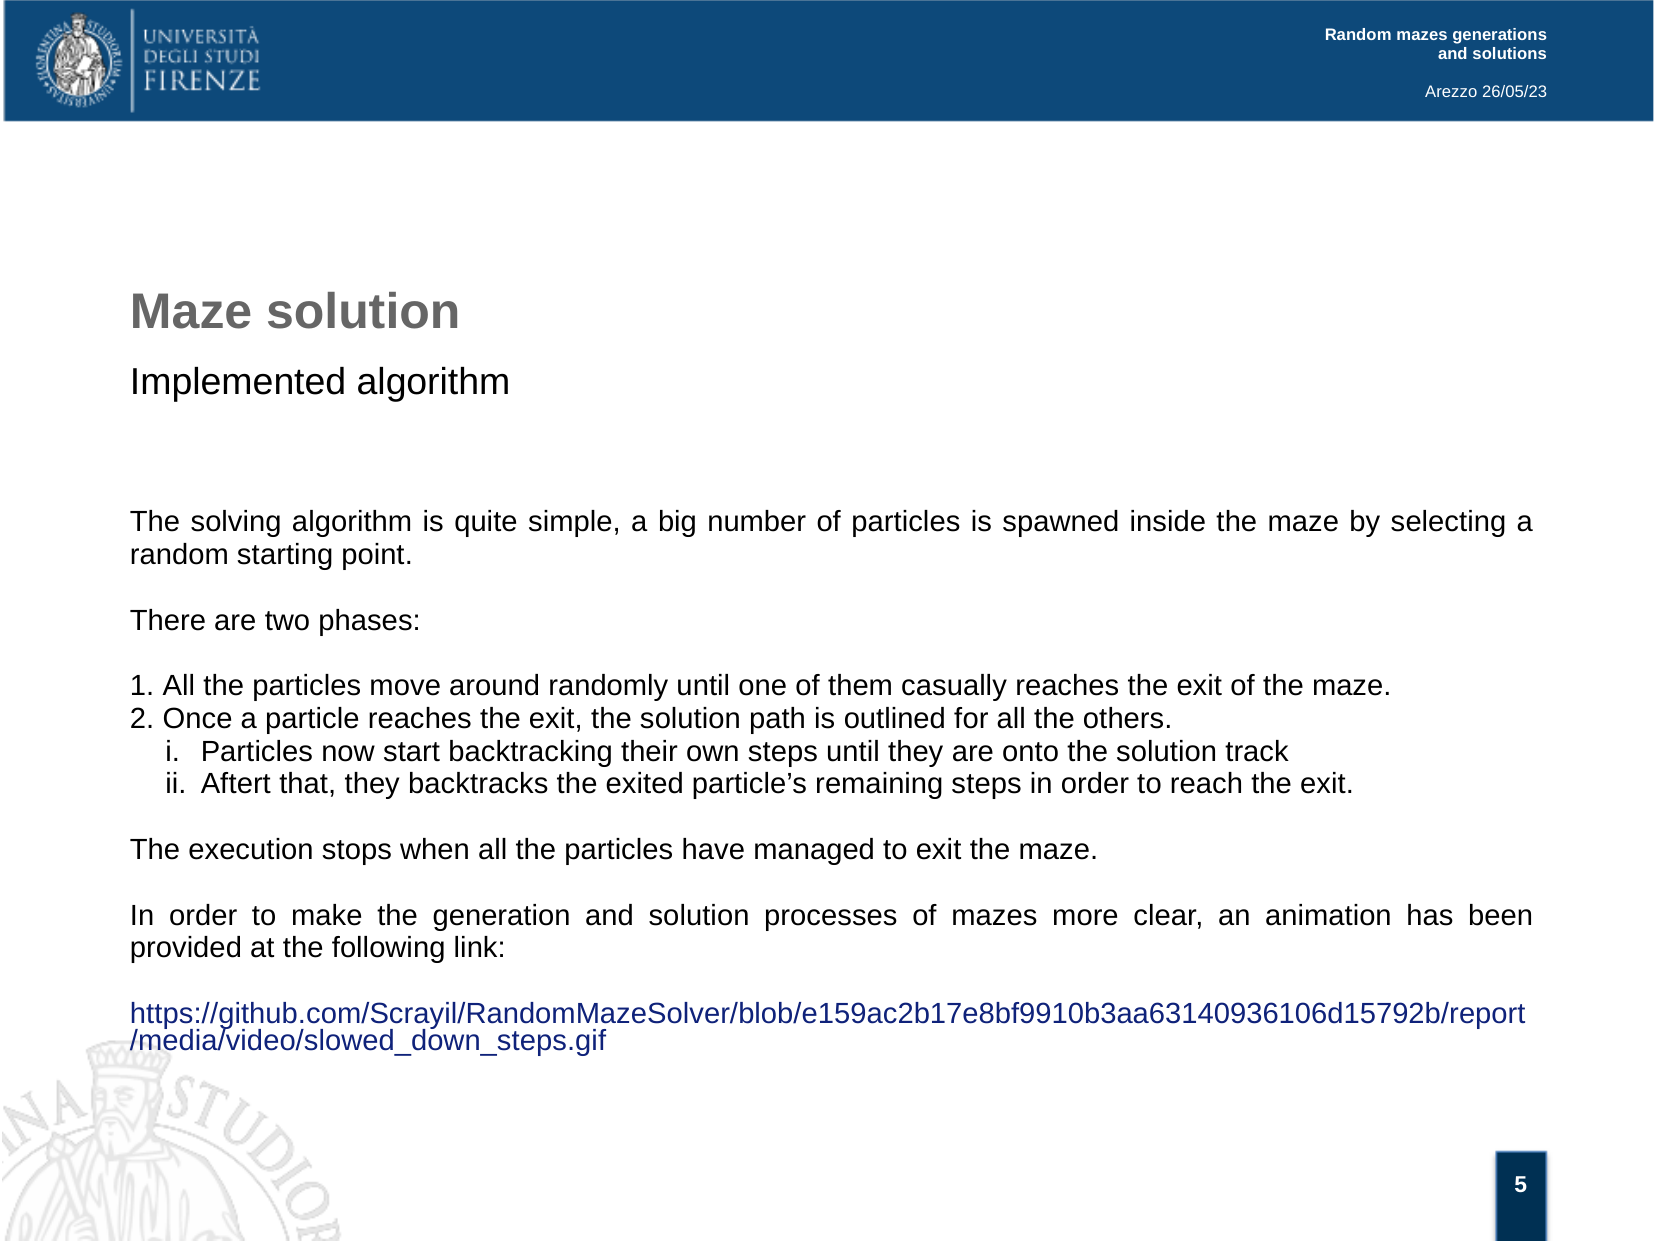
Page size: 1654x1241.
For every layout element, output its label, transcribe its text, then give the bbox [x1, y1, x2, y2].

text_box Maze solution Implemented algorithm [129, 255, 993, 403]
picture [2, 0, 1654, 1241]
text_box The solving algorithm is quite simple, a big number of particles is spawned inside the maze by selecting a random starting point. There are two phases: All the particles move around randomly until one of them casually reaches the exit of the maze. Once a particle reaches the exit, the solution path is outlined for all the others. Particles now start backtracking their own steps until they are onto the solution track Aftert that, they backtracks the exited particle’s remaining steps in order to reach the exit. The execution stops when all the particles have managed to exit the maze. In order to make the generation and solution processes of mazes more clear, an animation has been provided at the following link: https://github.com/Scrayil/RandomMazeSolver/blob/e159ac2b17e8bf9910b3aa63140936106d15792b/report/media/video/slowed_down_steps.gif [129, 413, 1536, 1123]
text_box 5 [1505, 1160, 1536, 1208]
text_box Random mazes generations and solutions Arezzo 26/05/23 [685, 24, 1548, 102]
